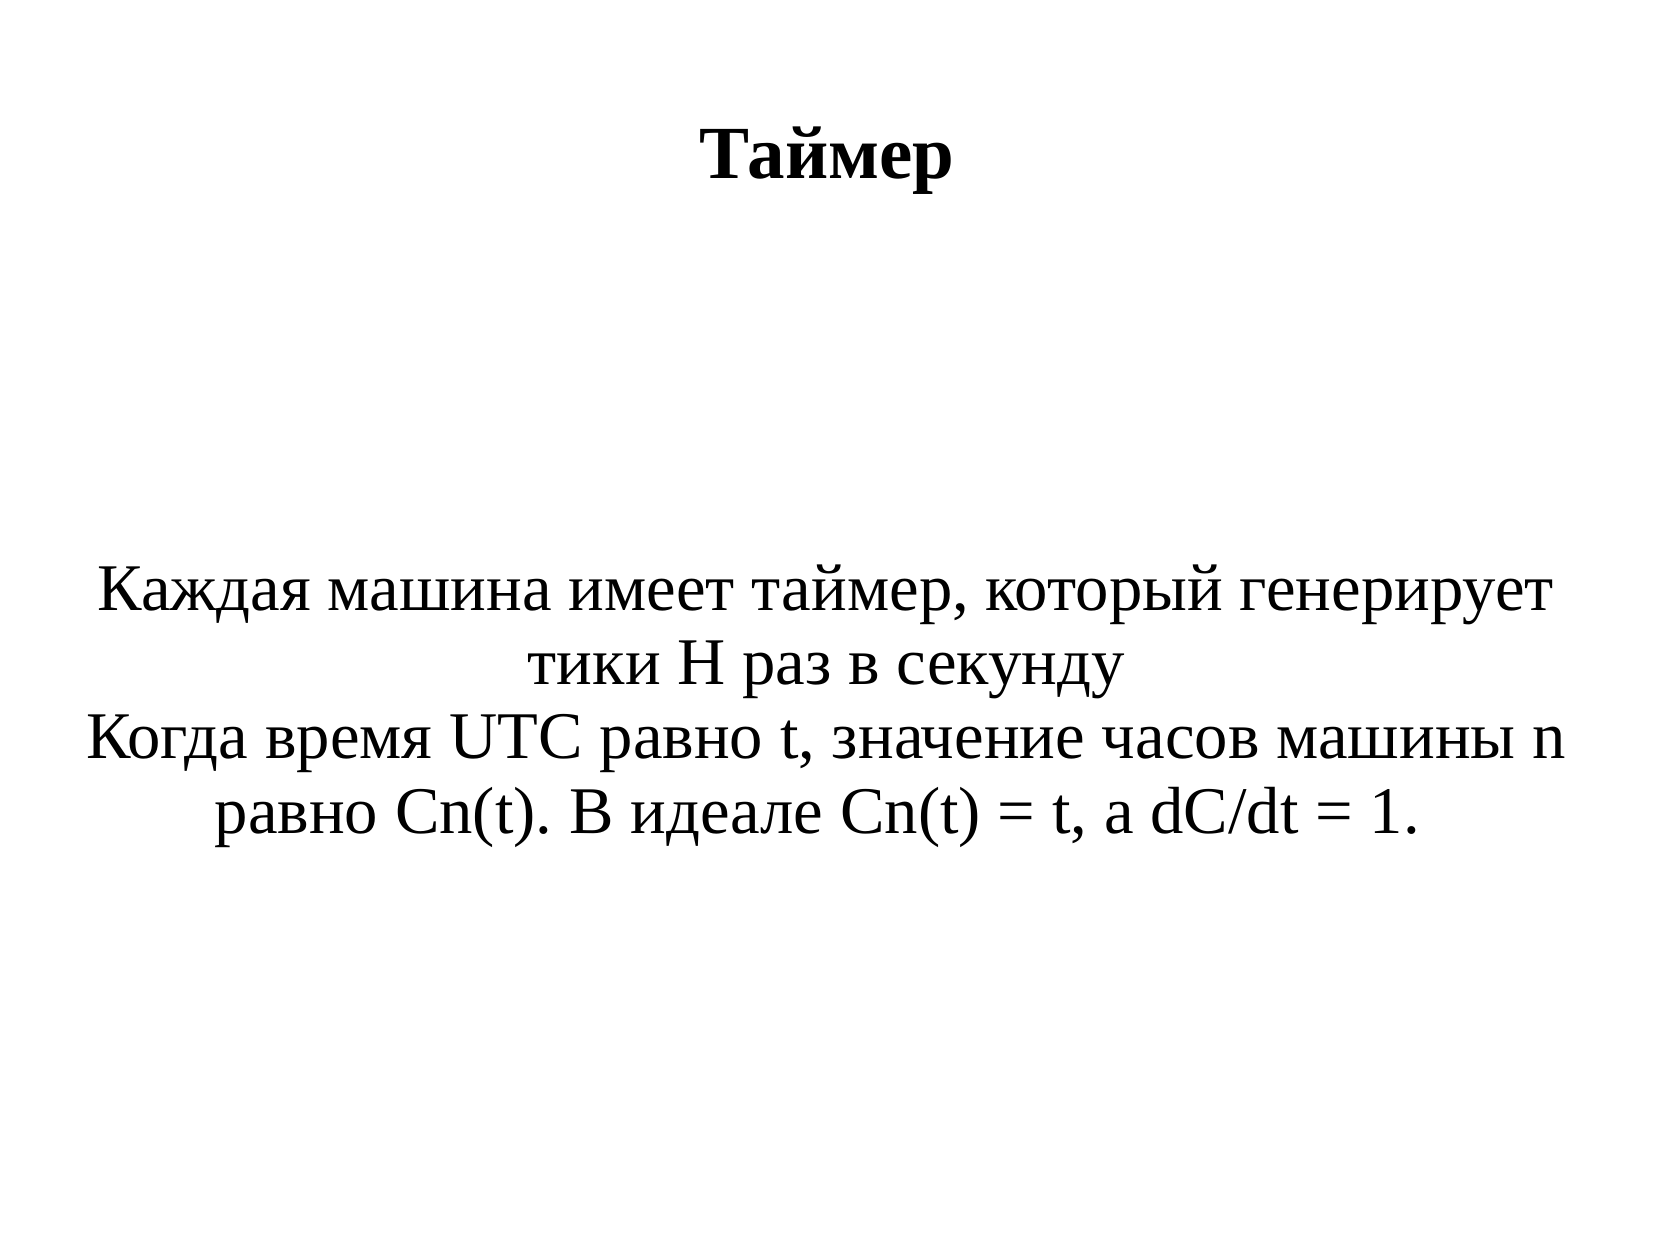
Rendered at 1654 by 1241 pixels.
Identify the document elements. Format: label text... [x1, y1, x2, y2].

title Таймер [82, 56, 1571, 250]
subtitle Каждая машина имеет таймер, который генерирует тики H раз в секунду Когда время UTC равно t, значение часов машины n равно Cn(t). В идеале Cn(t) = t, а dC/dt = 1. [82, 297, 1571, 1102]
